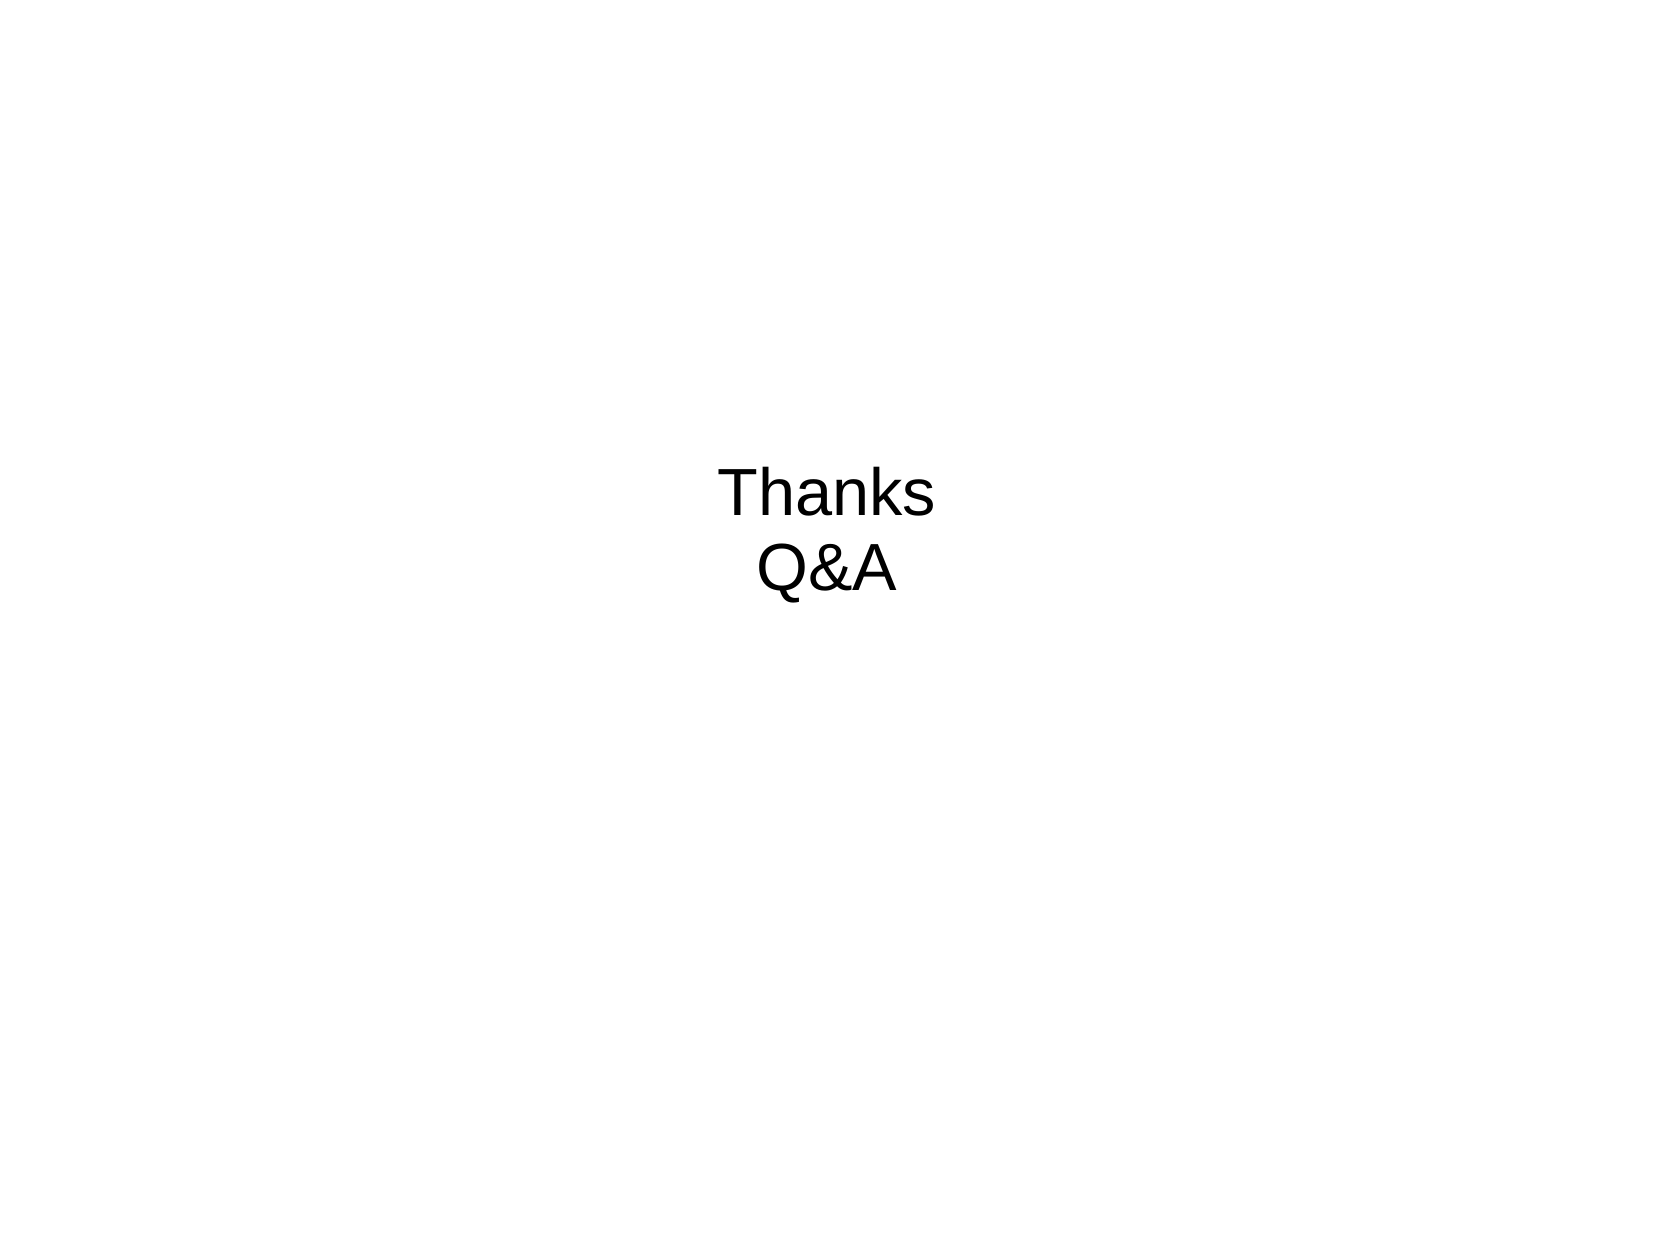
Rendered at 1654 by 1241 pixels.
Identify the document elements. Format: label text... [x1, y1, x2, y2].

subtitle Thanks Q&A [82, 49, 1571, 1010]
